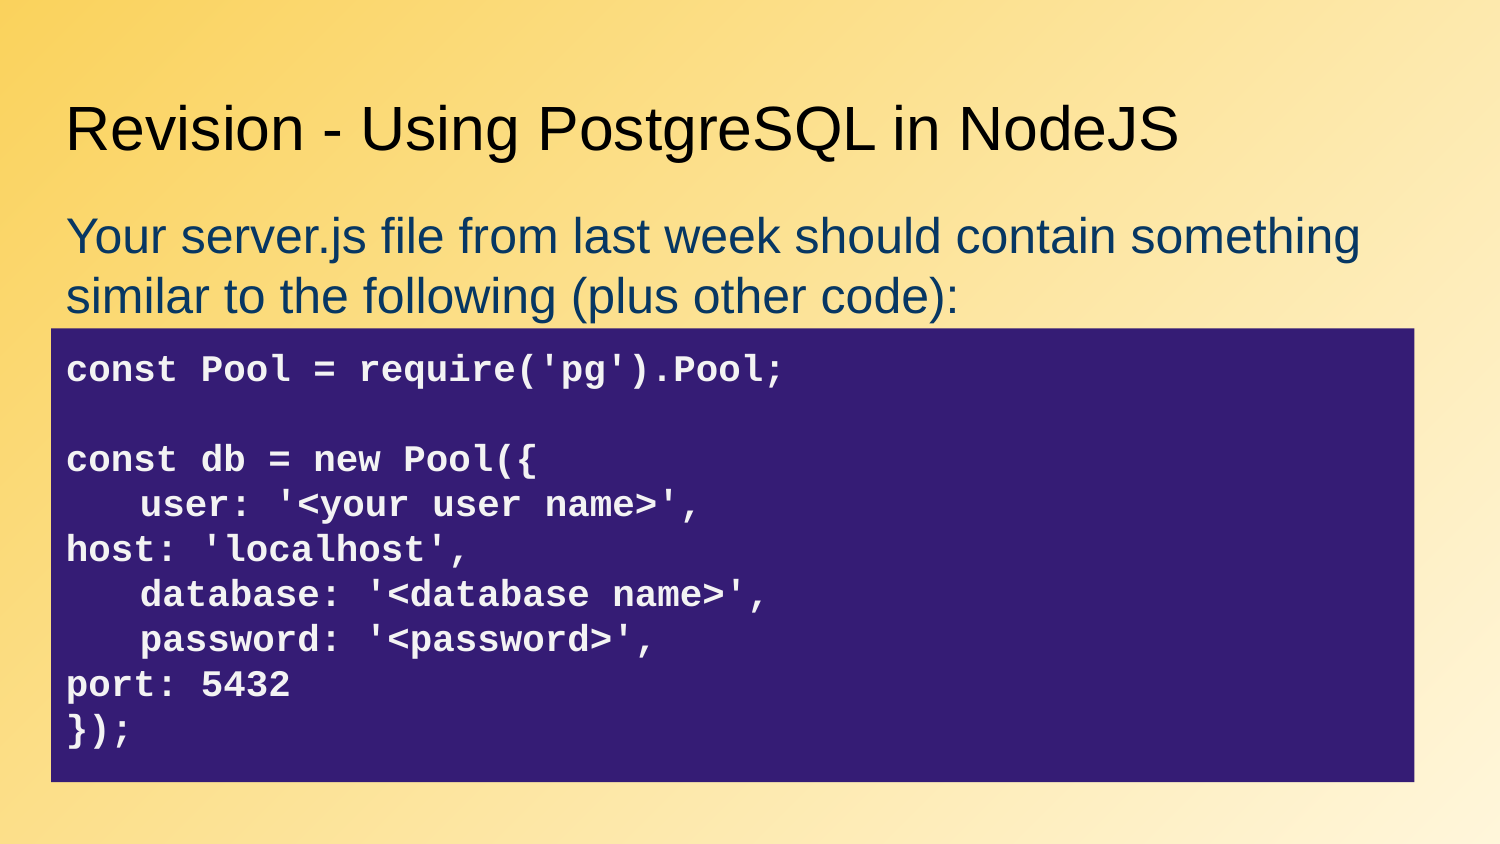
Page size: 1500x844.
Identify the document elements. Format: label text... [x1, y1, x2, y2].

text_box Your server.js file from last week should contain something similar to the following (plus other code): [51, 189, 1449, 750]
text_box const Pool = require('pg').Pool; const db = new Pool({ user: '<your user name>', host: 'localhost', database: '<database name>', password: '<password>', port: 5432 }); [51, 328, 1415, 783]
text_box Revision - Using PostgreSQL in NodeJS [51, 72, 1449, 167]
